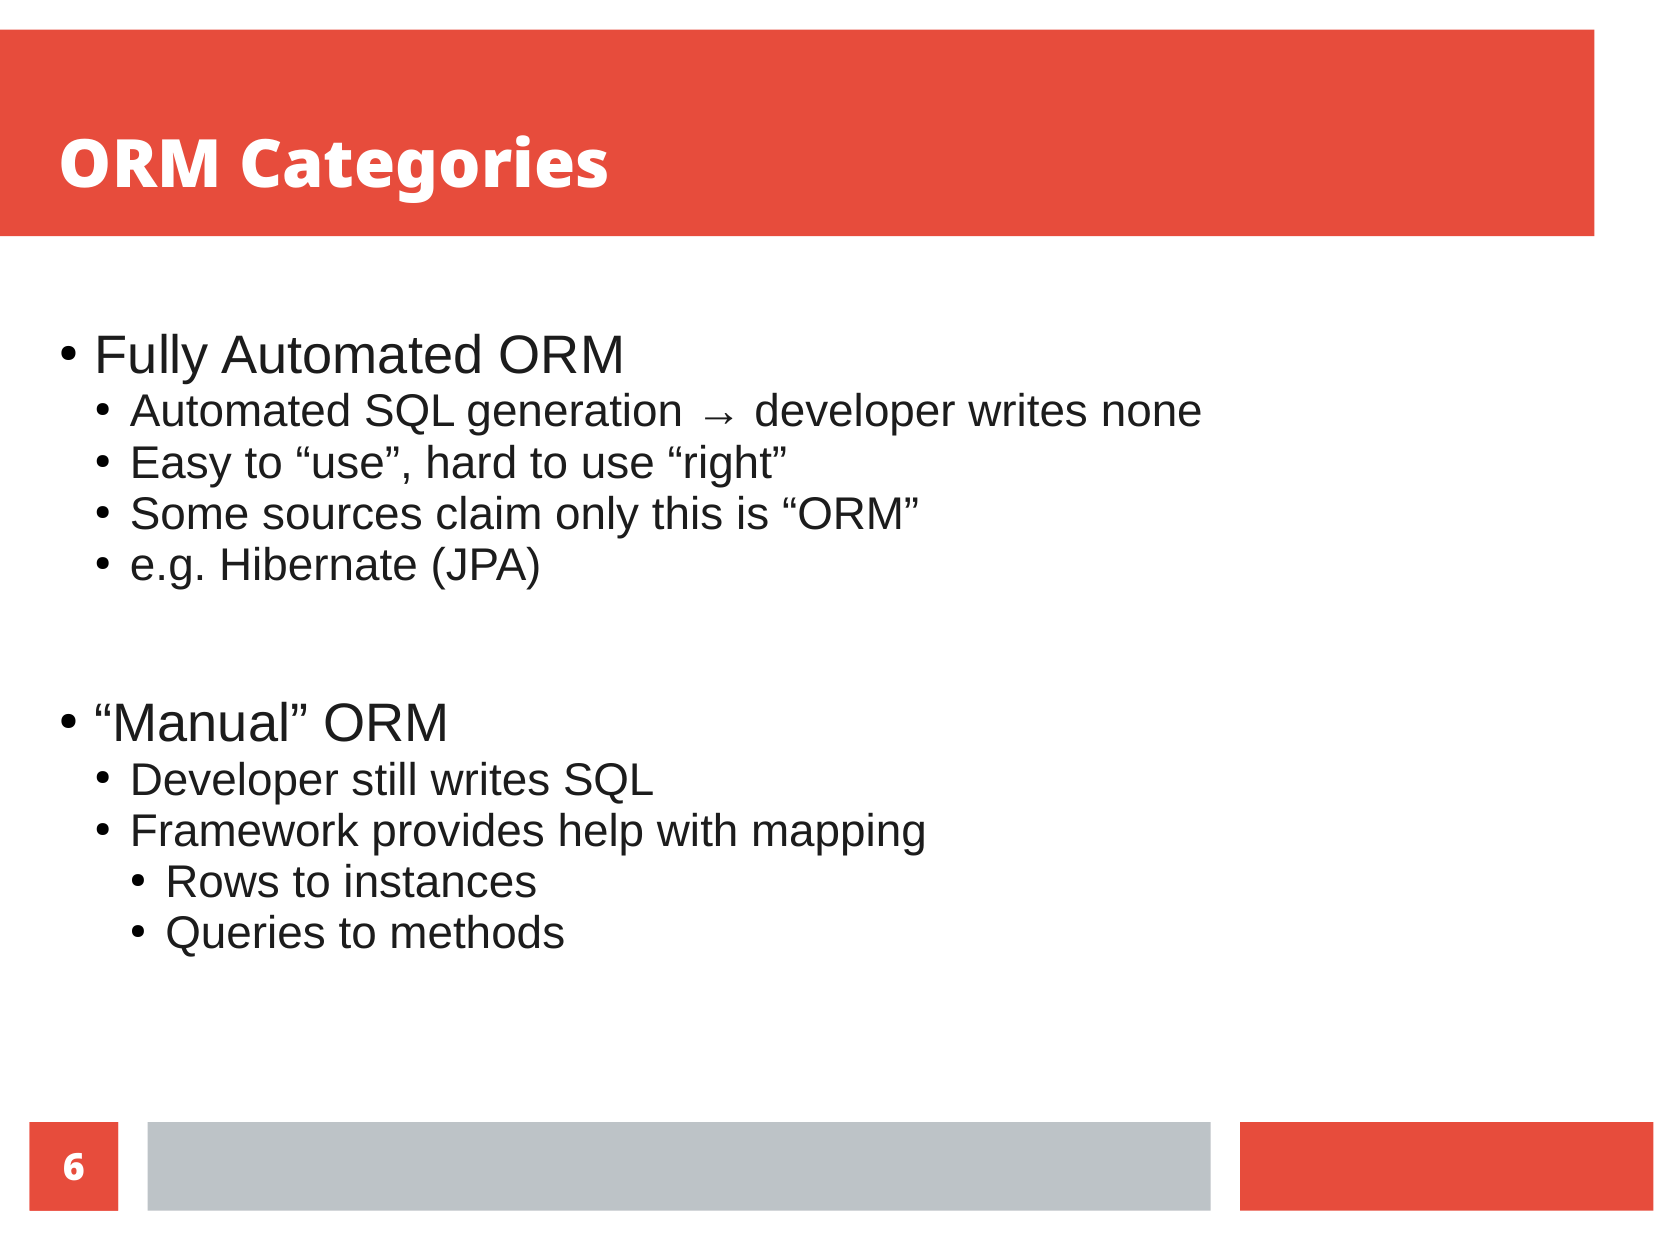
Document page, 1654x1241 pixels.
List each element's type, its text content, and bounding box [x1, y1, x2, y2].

title ORM Categories [59, 59, 1595, 207]
subtitle Fully Automated ORM Automated SQL generation → developer writes none Easy to “use”, hard to use “right” Some sources claim only this is “ORM” e.g. Hibernate (JPA) “Manual” ORM Developer still writes SQL Framework provides help with mapping Rows to instances Queries to methods [59, 324, 1565, 1093]
